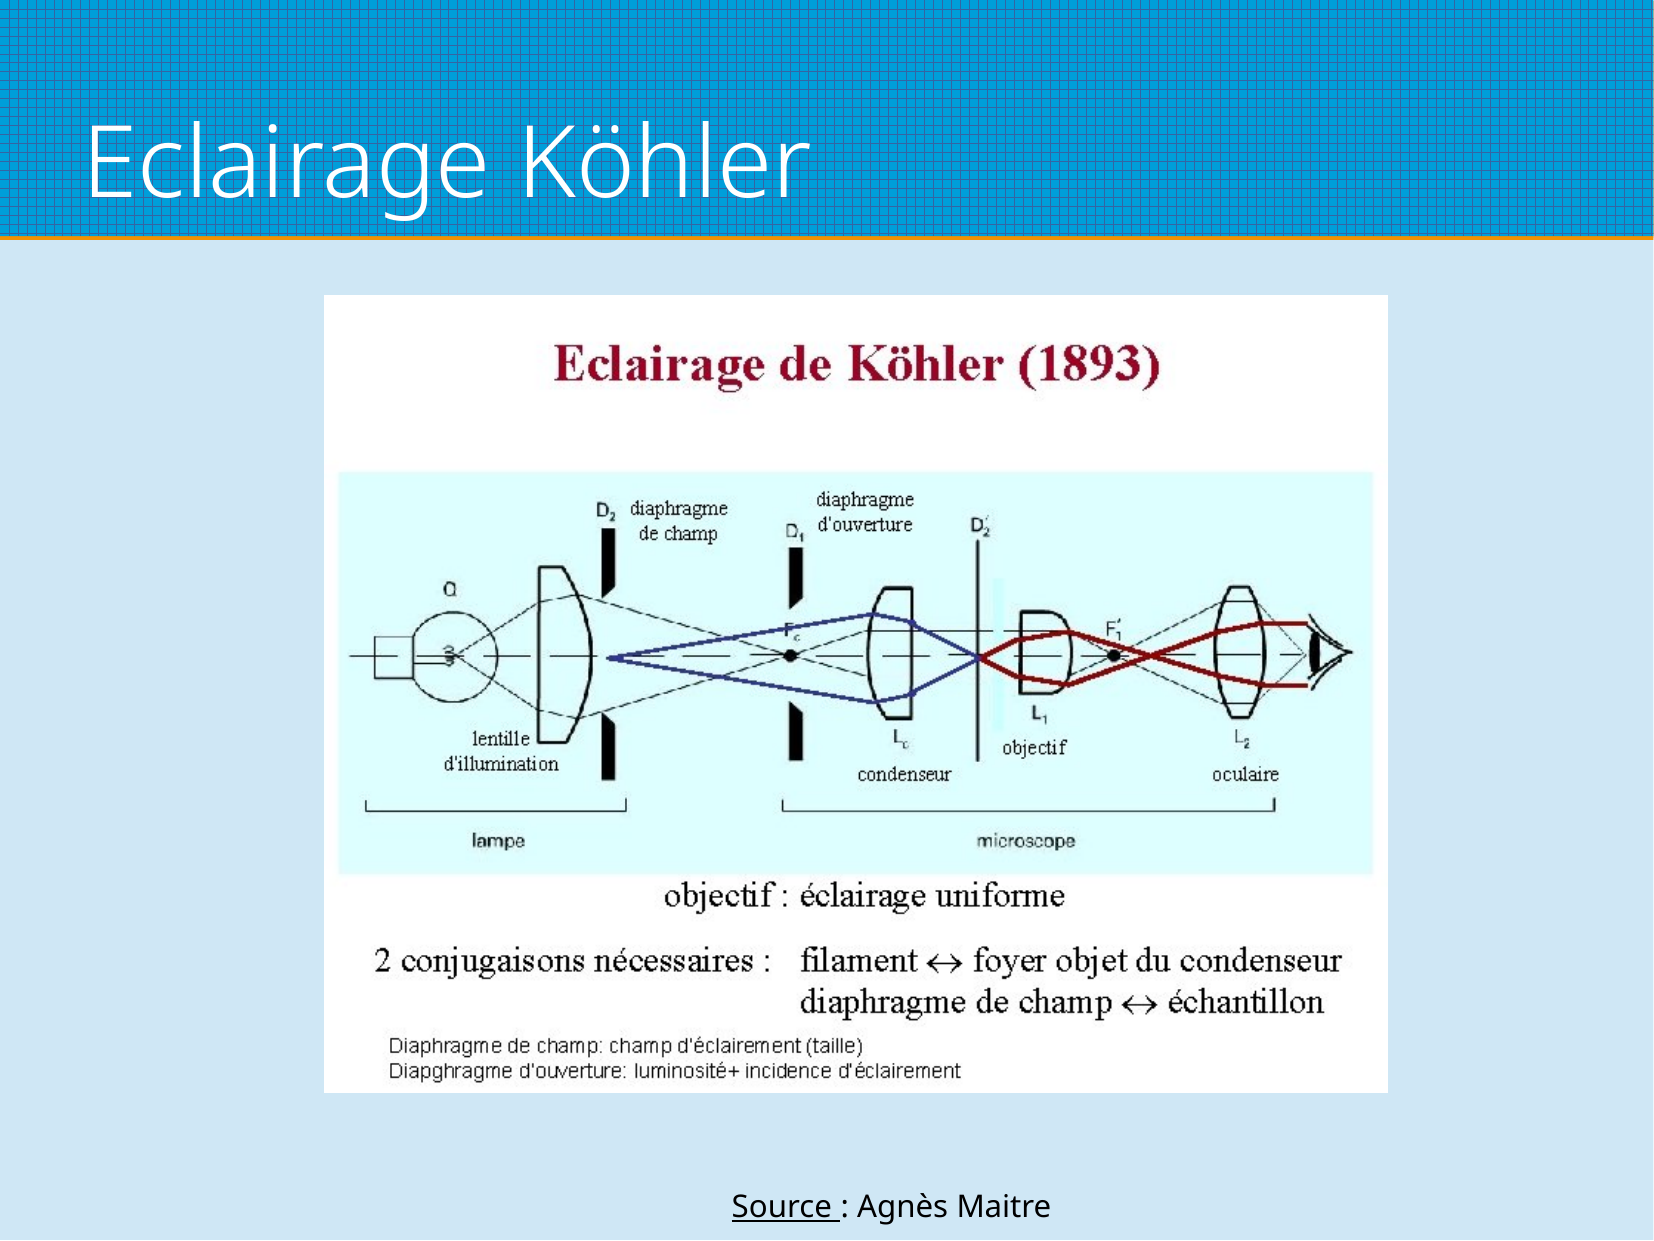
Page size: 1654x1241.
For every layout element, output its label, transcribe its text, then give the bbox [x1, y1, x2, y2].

title Eclairage Köhler [82, 19, 1571, 227]
text_box Source : Agnès Maitre [725, 1179, 1654, 1232]
picture [324, 295, 1388, 1093]
